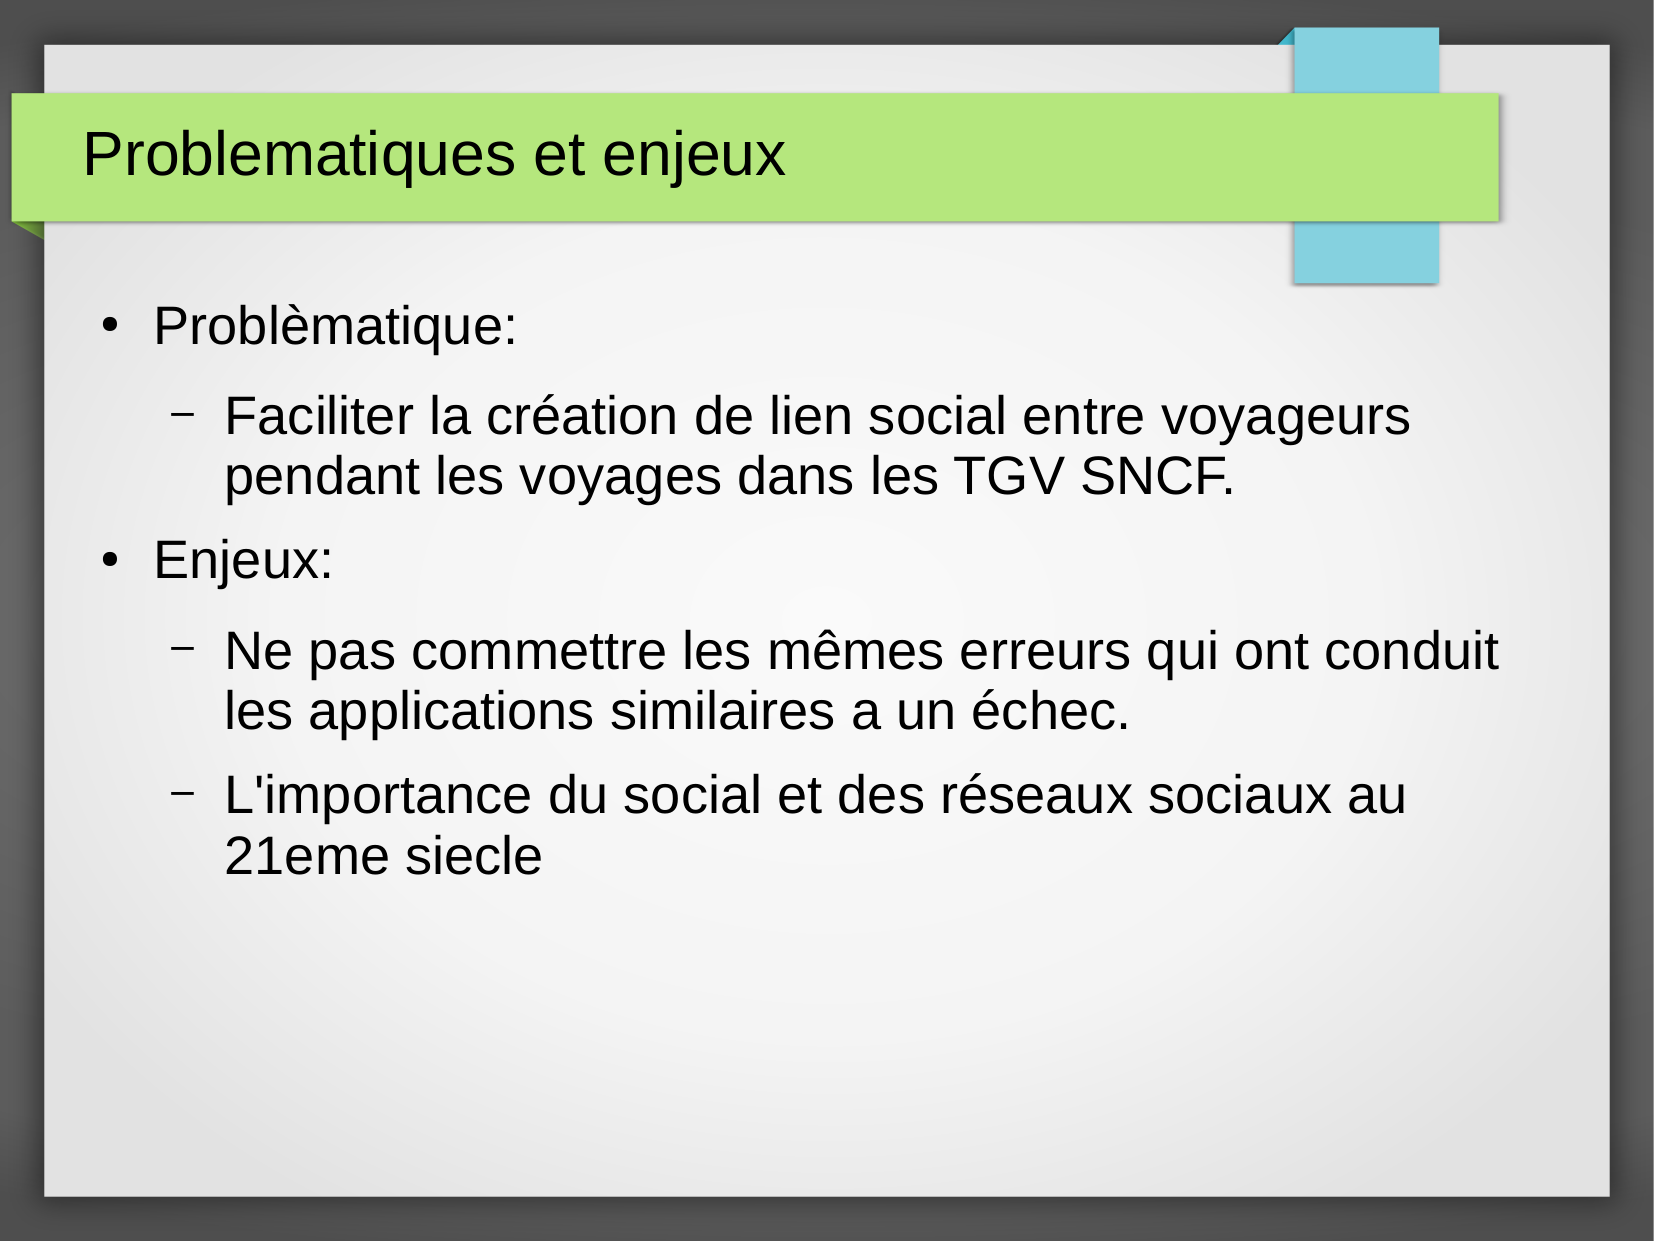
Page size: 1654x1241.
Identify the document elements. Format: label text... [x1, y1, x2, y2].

list Problèmatique: Faciliter la création de lien social entre voyageurs pendant les voyages dans les TGV SNCF. Enjeux: Ne pas commettre les mêmes erreurs qui ont conduit les applications similaires a un échec. L'importance du social et des réseaux sociaux au 21eme siecle [82, 295, 1571, 1015]
picture [0, 0, 1654, 1241]
title Problematiques et enjeux [82, 94, 1264, 213]
